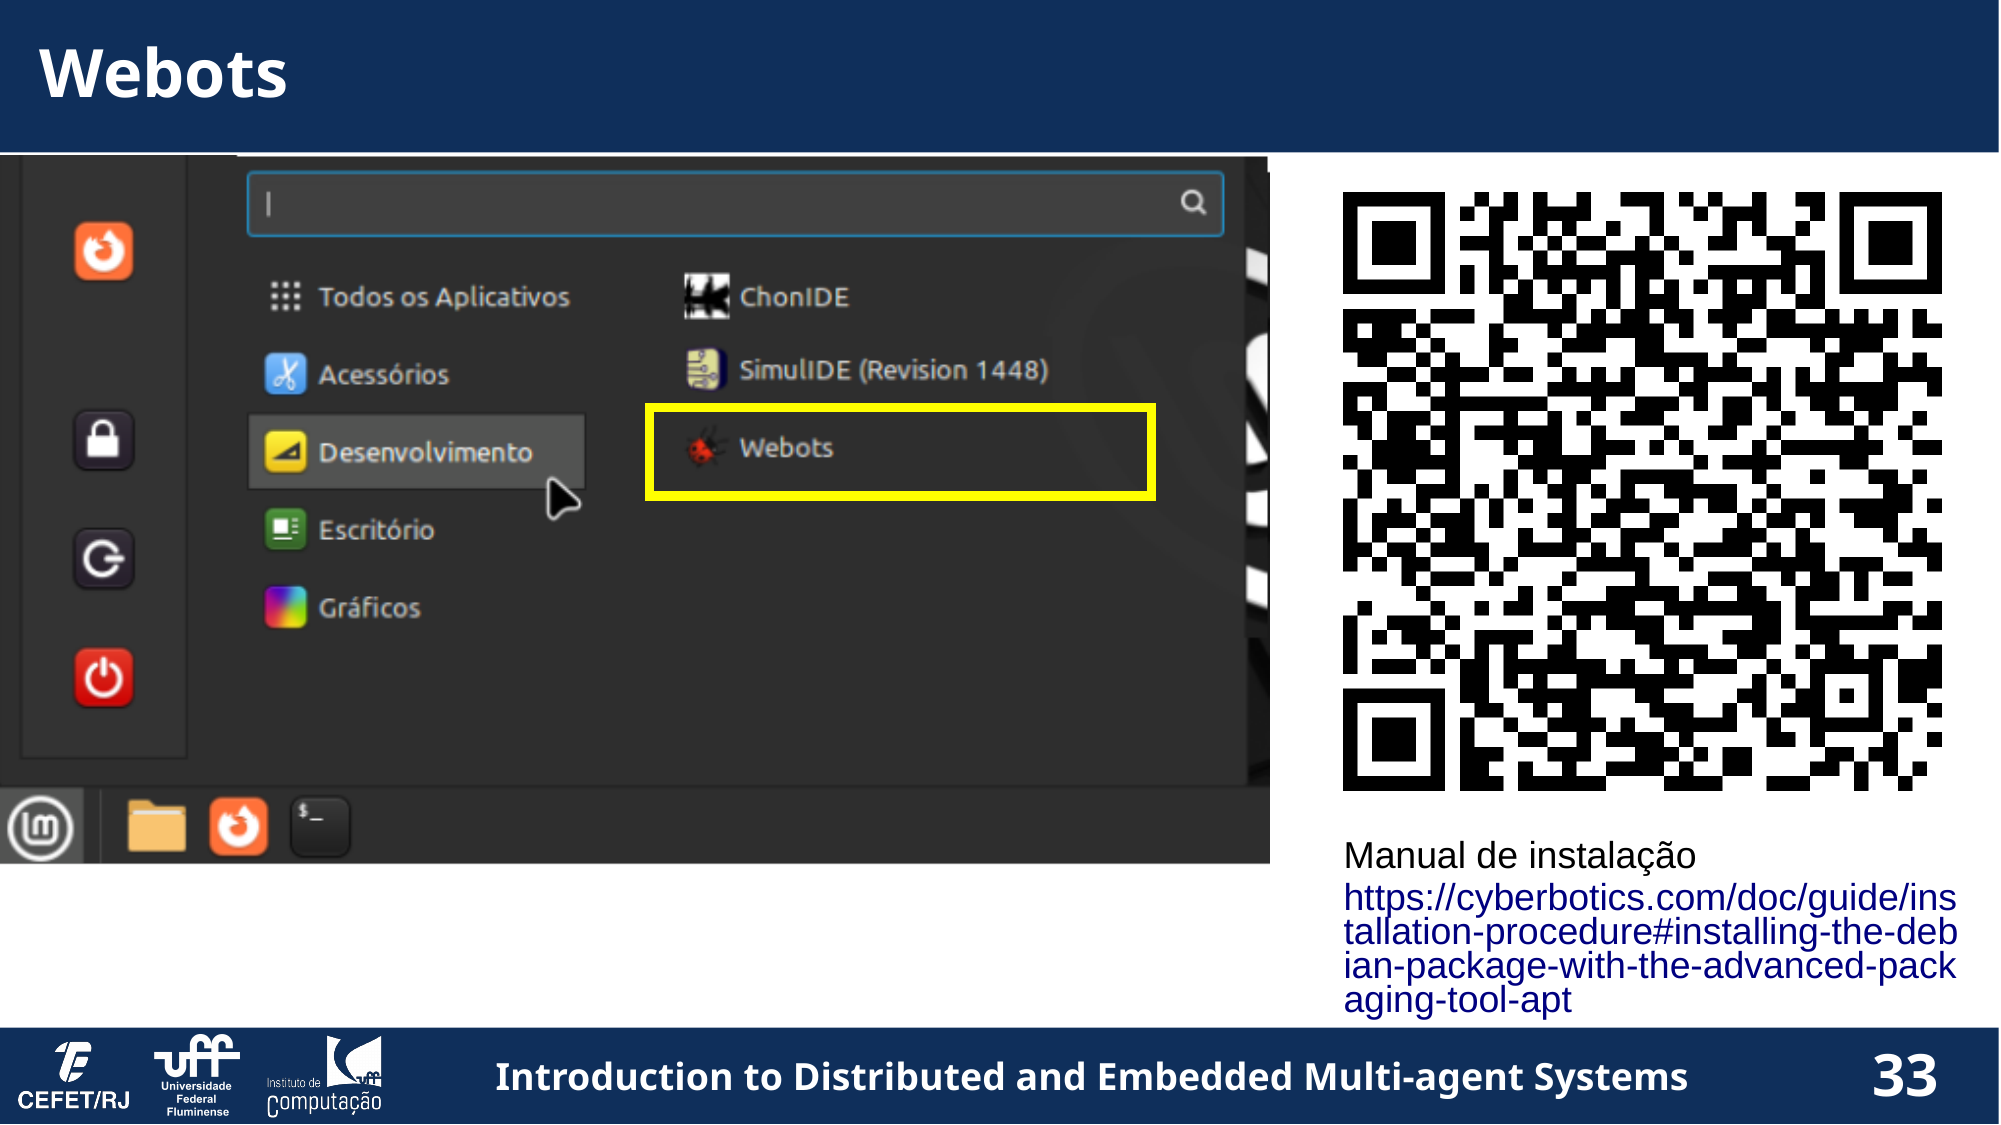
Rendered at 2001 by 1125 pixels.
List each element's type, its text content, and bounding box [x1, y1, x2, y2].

picture [153, 1033, 241, 1121]
text_box Webots [25, 23, 1998, 116]
text_box Manual de instalação https://cyberbotics.com/doc/guide/installation-procedure#installing-the-debian-package-with-the-advanced-packaging-tool-apt [1328, 826, 1979, 1004]
picture [1328, 177, 1956, 805]
picture [18, 1021, 129, 1125]
picture [265, 1033, 383, 1118]
picture [0, 155, 1270, 872]
